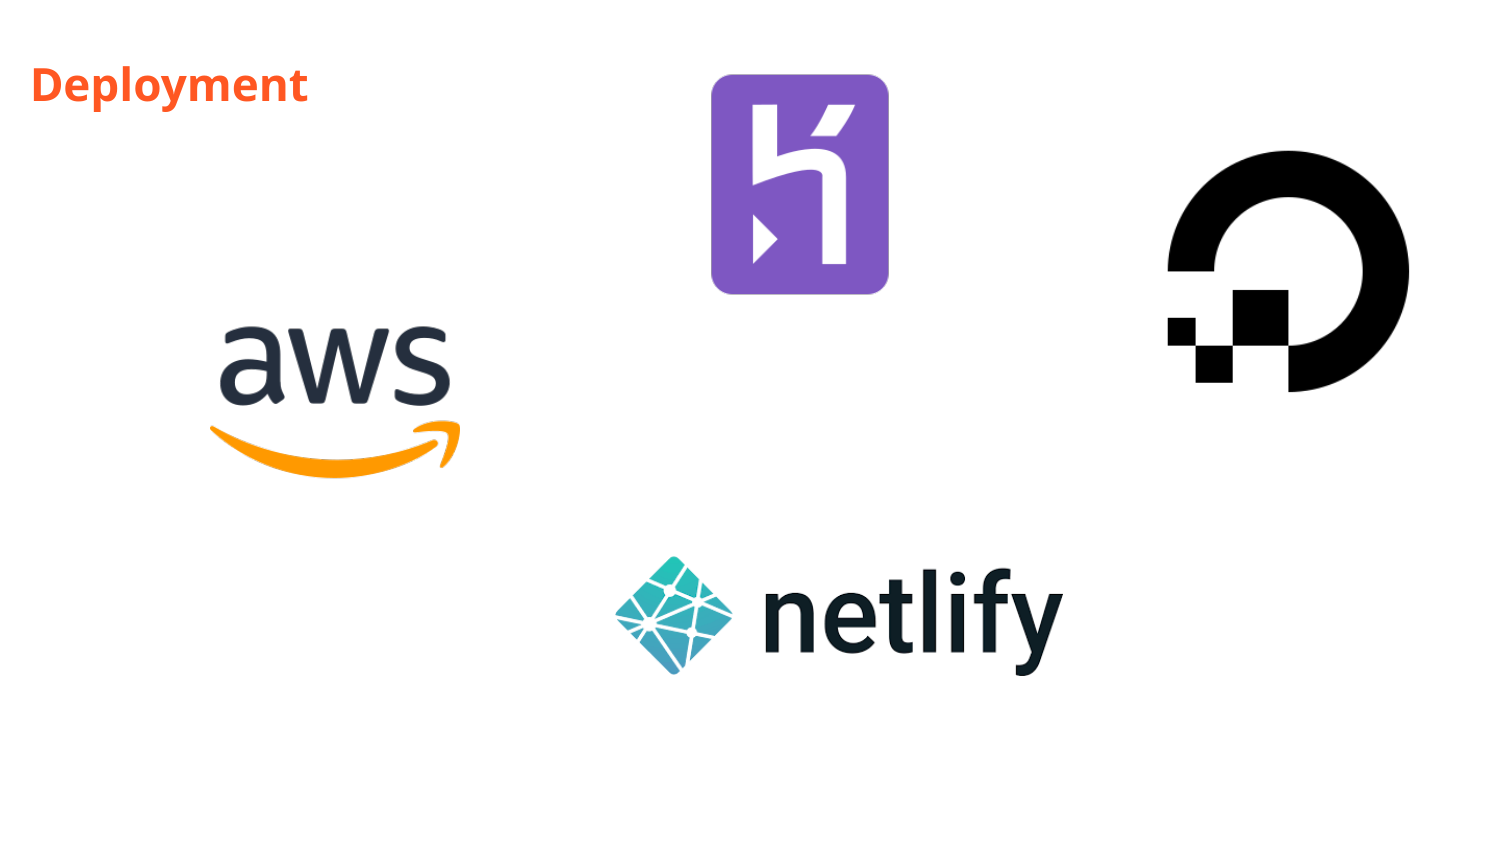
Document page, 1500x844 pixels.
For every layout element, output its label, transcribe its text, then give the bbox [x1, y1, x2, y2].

picture [210, 269, 460, 520]
text_box Deployment [15, 45, 421, 136]
picture [615, 554, 1064, 677]
picture [1140, 123, 1437, 421]
picture [675, 59, 925, 310]
